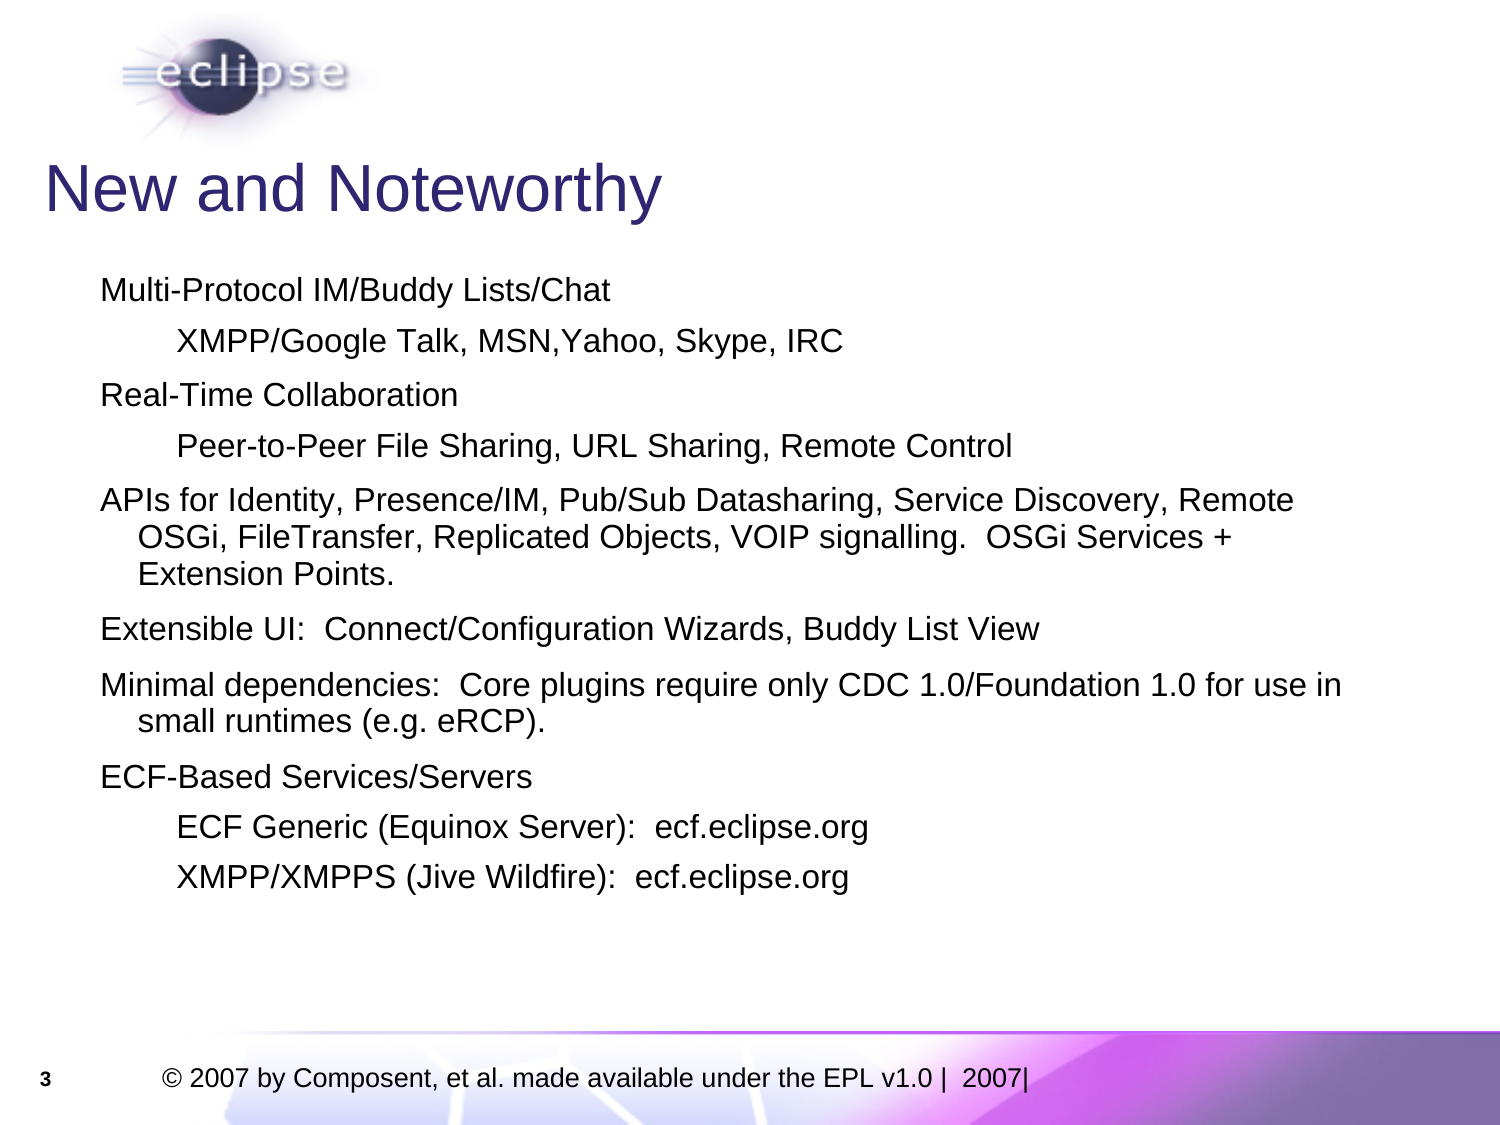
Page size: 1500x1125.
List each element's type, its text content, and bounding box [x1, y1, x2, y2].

picture [87, 12, 389, 147]
picture [92, 1031, 1500, 1125]
list Multi-Protocol IM/Buddy Lists/Chat XMPP/Google Talk, MSN,Yahoo, Skype, IRC Real-Time Collaboration Peer-to-Peer File Sharing, URL Sharing, Remote Control APIs for Identity, Presence/IM, Pub/Sub Datasharing, Service Discovery, Remote OSGi, FileTransfer, Replicated Objects, VOIP signalling. OSGi Services + Extension Points. Extensible UI: Connect/Configuration Wizards, Buddy List View Minimal dependencies: Core plugins require only CDC 1.0/Foundation 1.0 for use in small runtimes (e.g. eRCP). ECF-Based Services/Servers ECF Generic (Equinox Server): ecf.eclipse.org XMPP/XMPPS (Jive Wildfire): ecf.eclipse.org [85, 263, 1399, 1036]
title New and Noteworthy [30, 150, 1383, 241]
